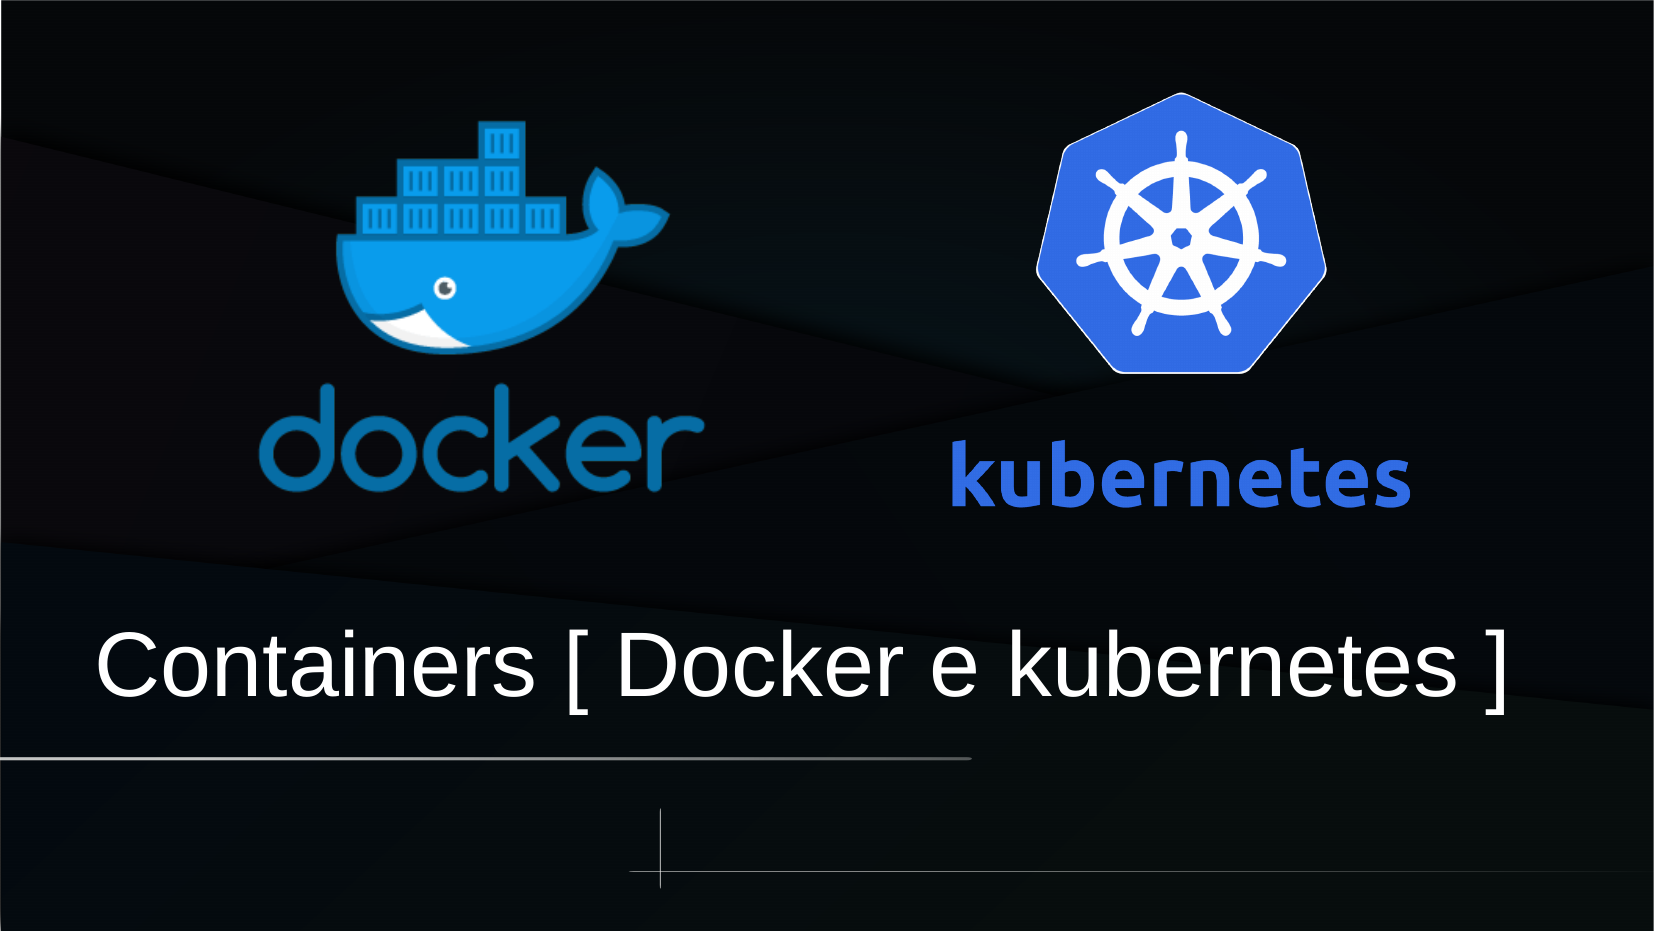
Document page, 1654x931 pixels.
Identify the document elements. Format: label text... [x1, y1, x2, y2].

title Containers [ Docker e kubernetes ] [94, 562, 1548, 768]
picture [0, 0, 1654, 931]
